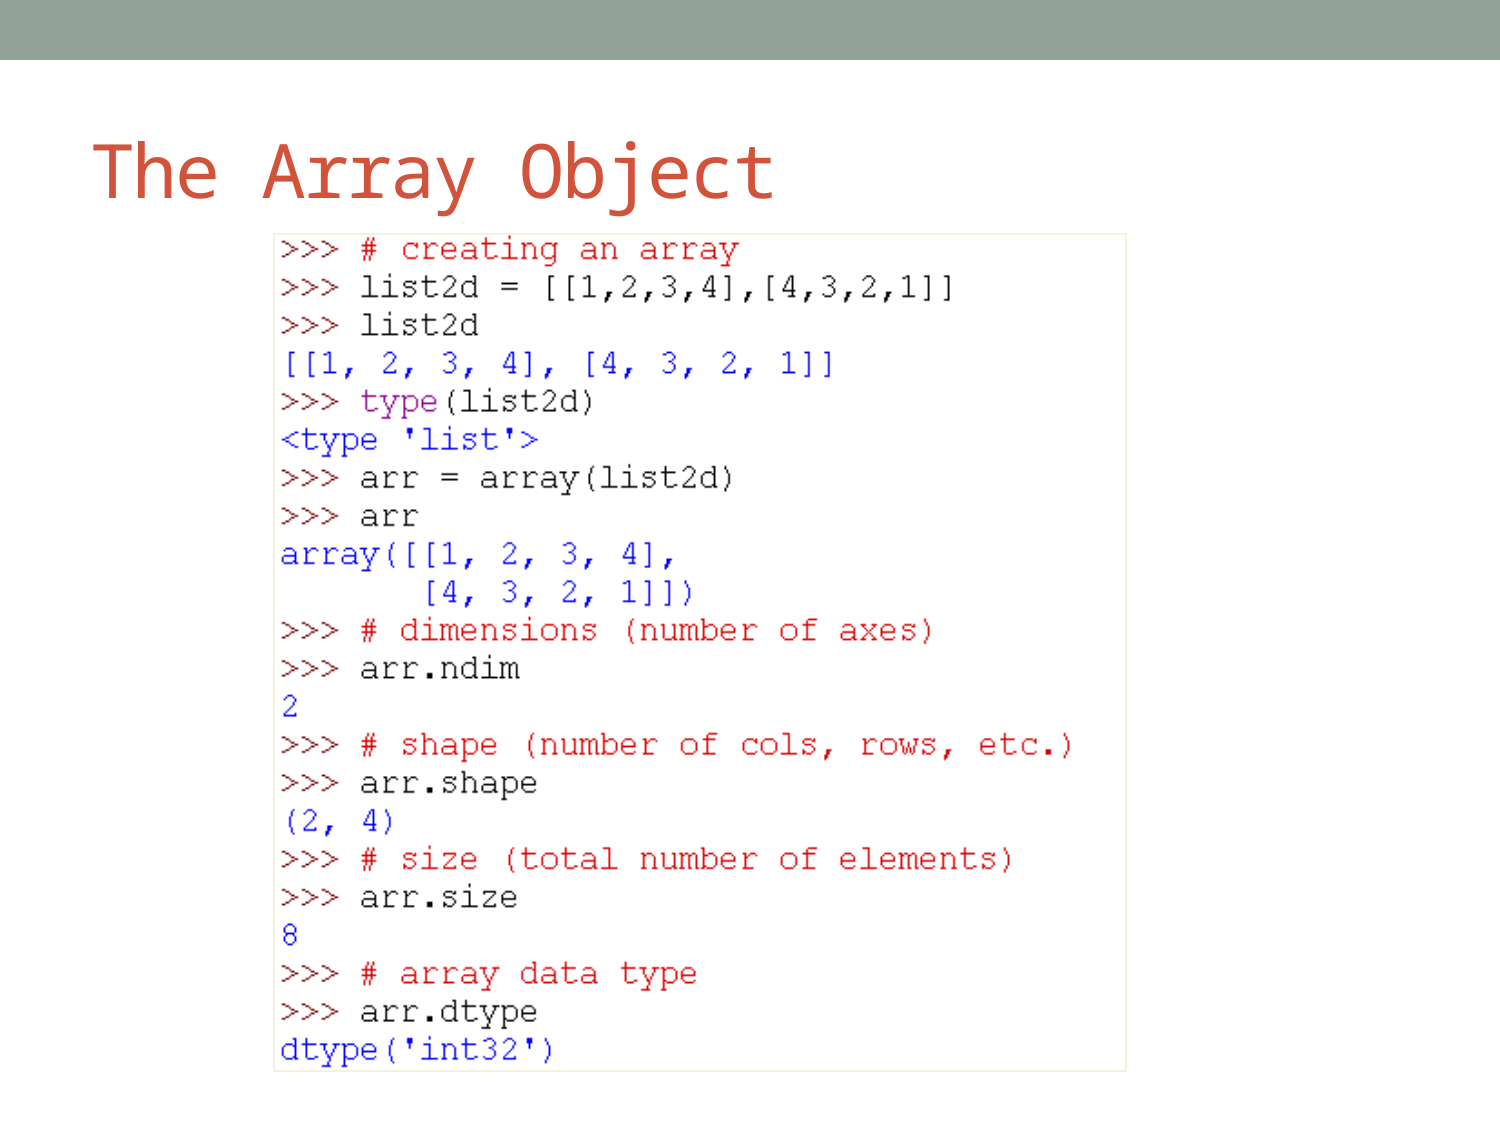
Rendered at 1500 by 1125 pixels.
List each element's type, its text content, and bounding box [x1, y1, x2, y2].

picture [275, 234, 1126, 1071]
title The Array Object [75, 87, 1426, 251]
